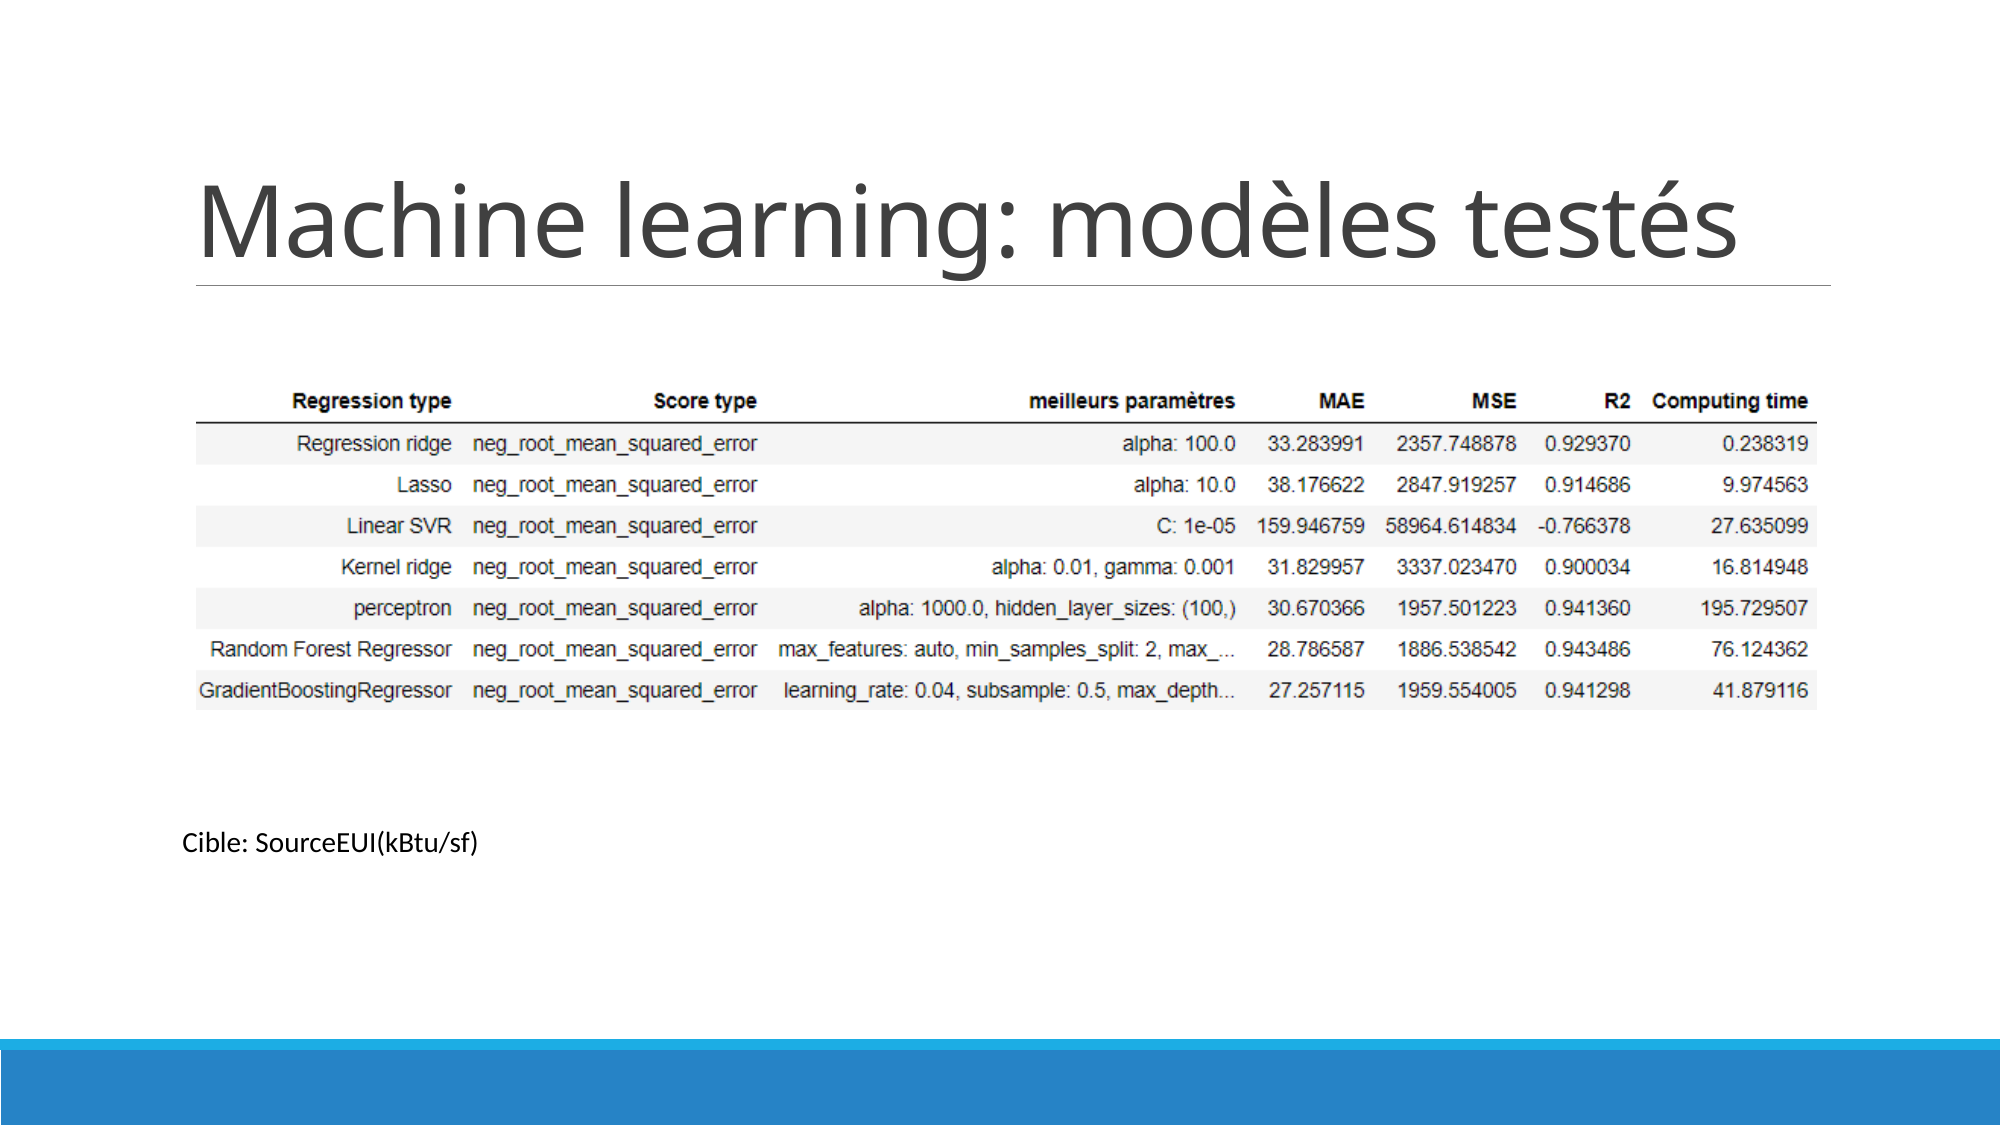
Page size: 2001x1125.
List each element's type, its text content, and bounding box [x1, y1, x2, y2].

picture [196, 375, 1817, 710]
title Machine learning: modèles testés [180, 47, 1831, 286]
text_box Cible: SourceEUI(kBtu/sf) [167, 816, 810, 867]
